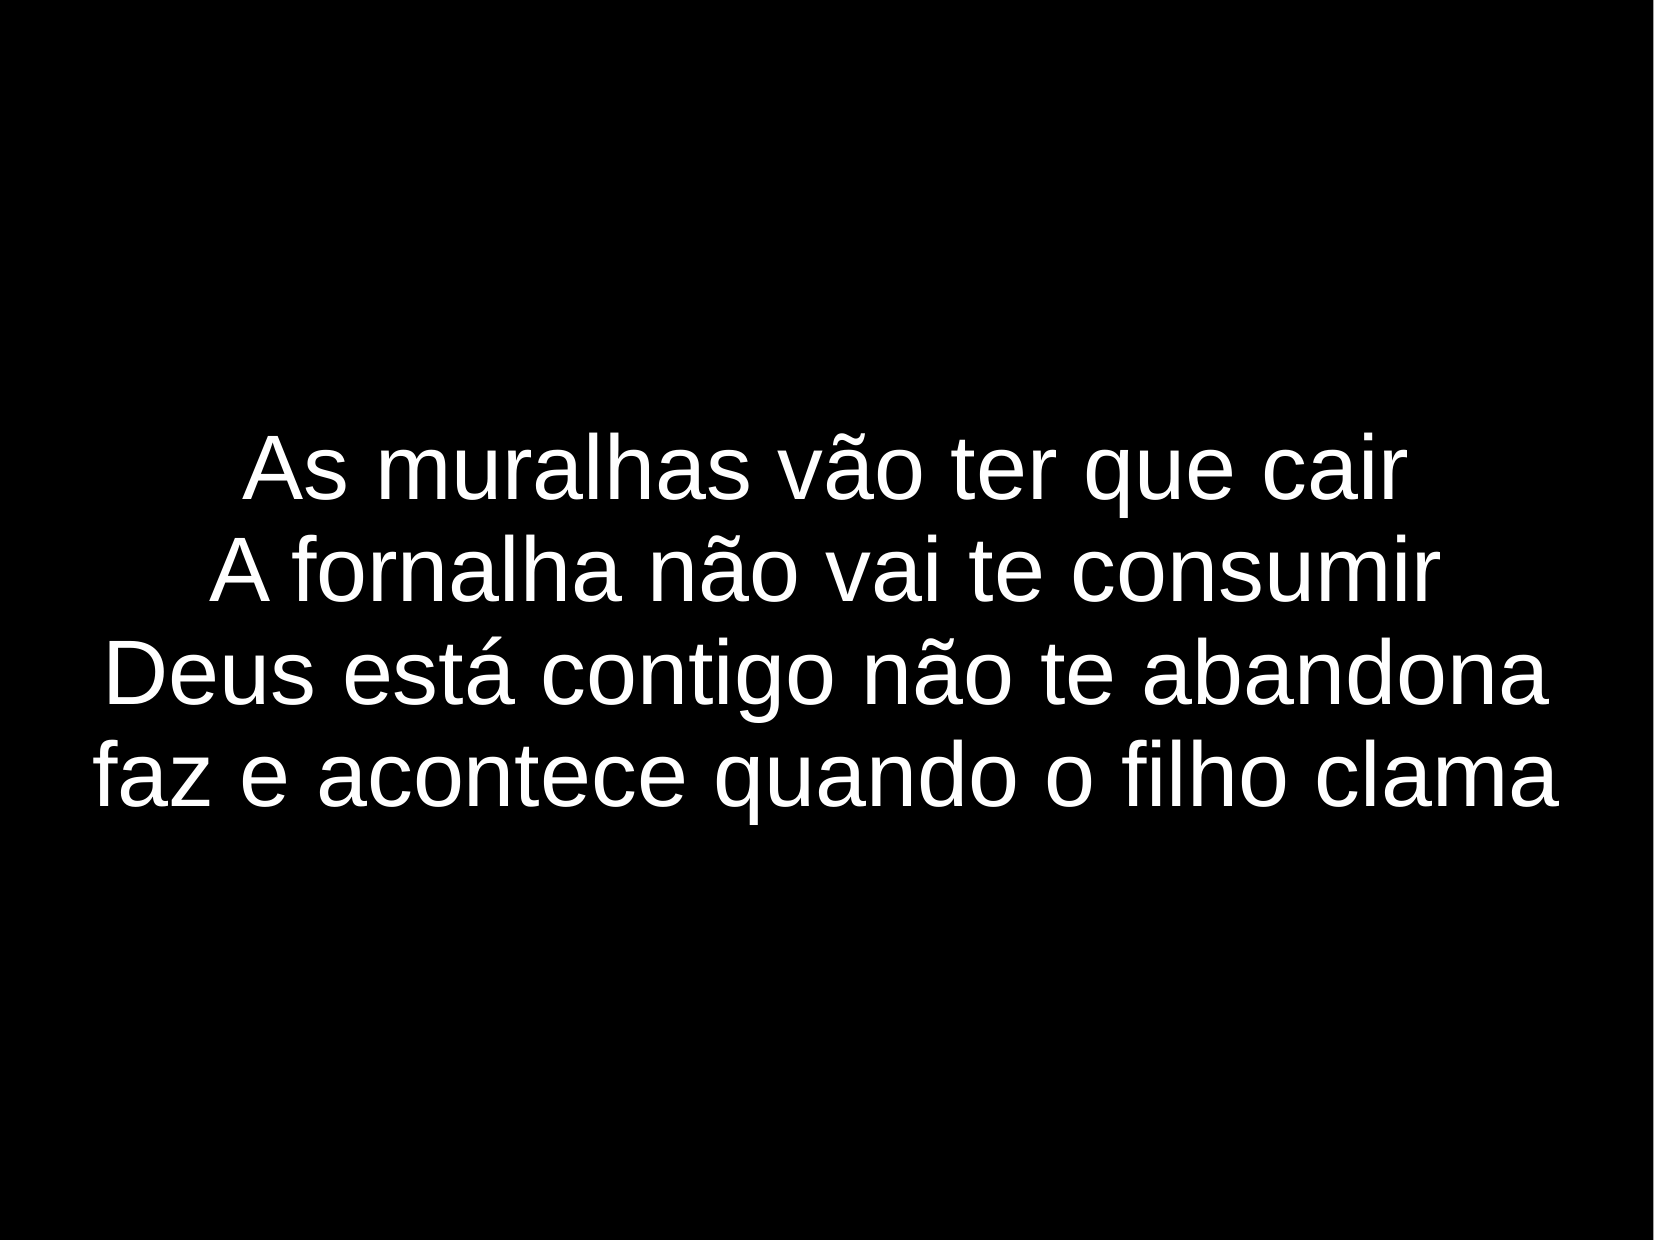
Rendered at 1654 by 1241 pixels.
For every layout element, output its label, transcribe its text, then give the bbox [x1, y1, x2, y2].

subtitle As muralhas vão ter que cair A fornalha não vai te consumir Deus está contigo não te abandona faz e acontece quando o filho clama [82, 49, 1571, 1193]
